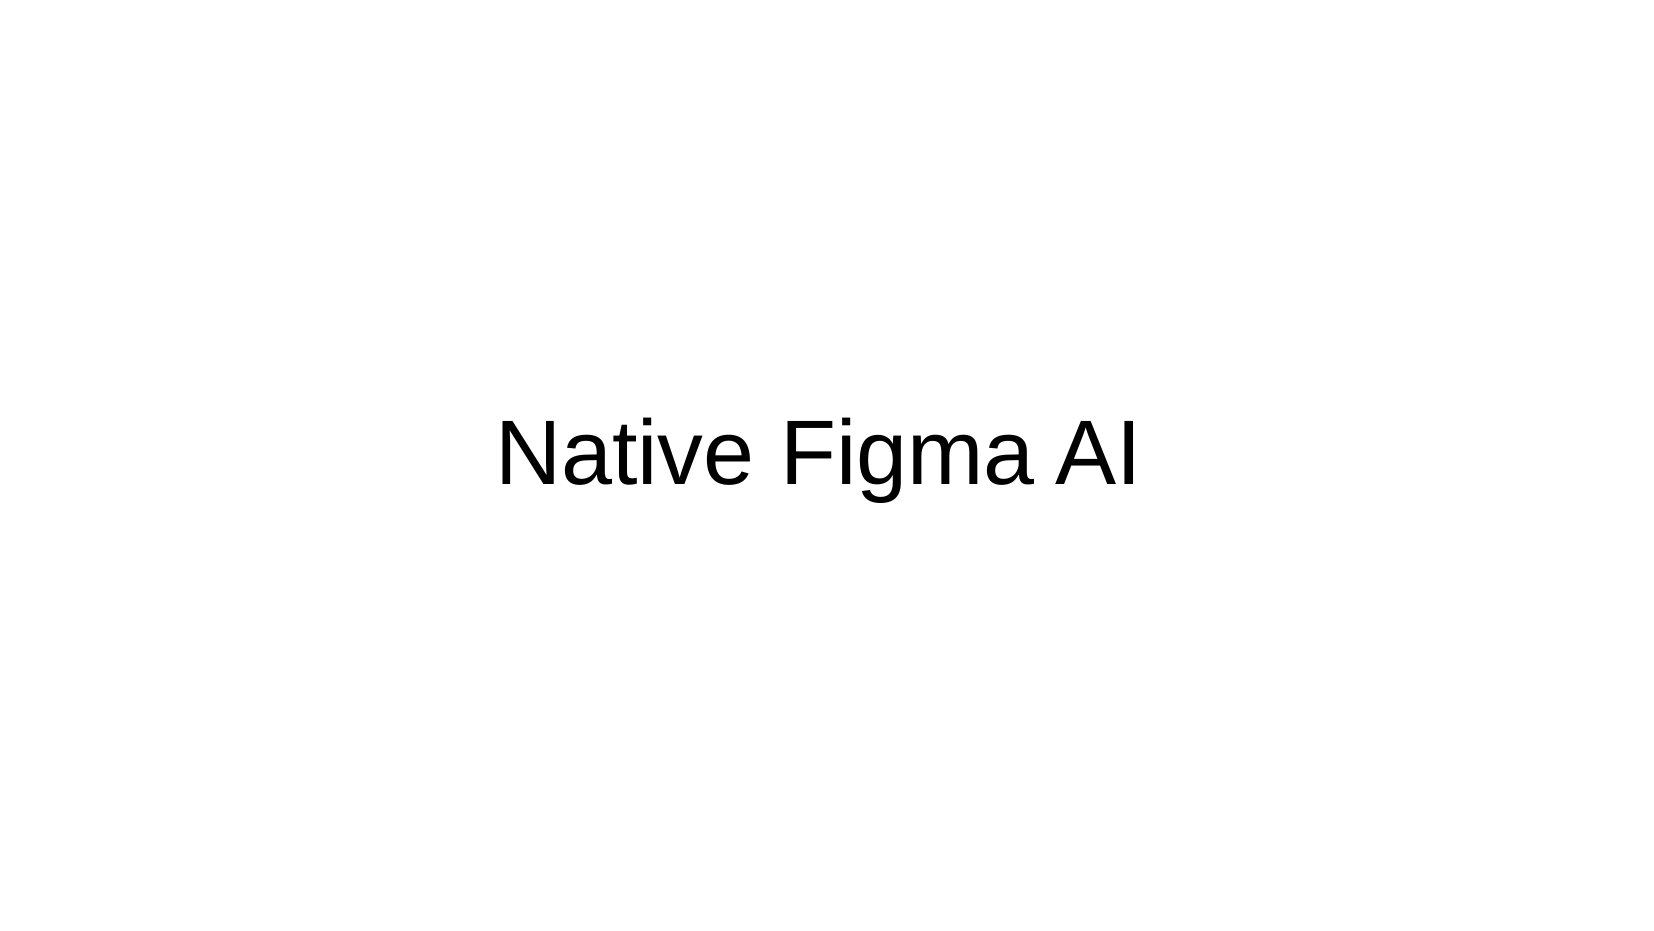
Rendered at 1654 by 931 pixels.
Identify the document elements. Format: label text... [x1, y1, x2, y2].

title Native Figma AI [75, 375, 1564, 531]
